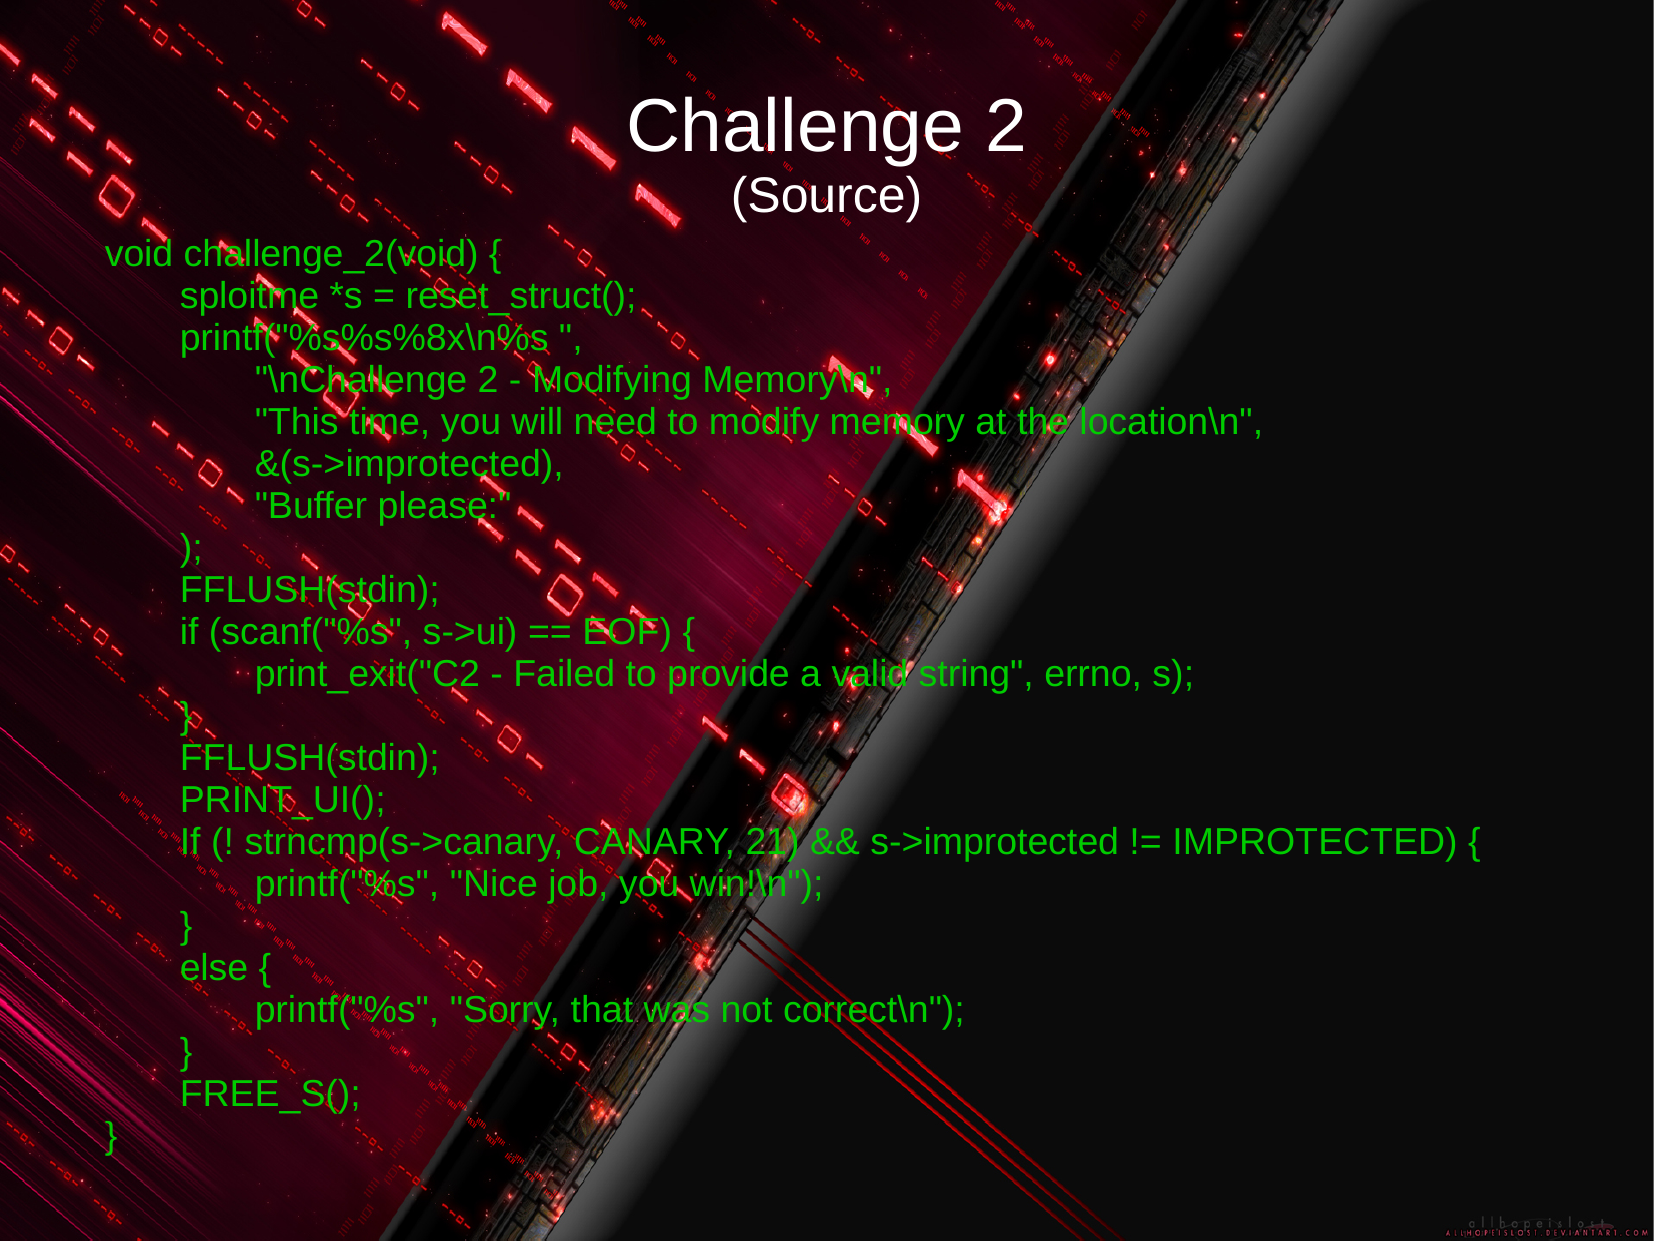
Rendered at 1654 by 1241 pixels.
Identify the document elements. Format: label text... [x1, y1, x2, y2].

picture [0, 0, 1654, 1241]
text_box void challenge_2(void) { sploitme *s = reset_struct(); printf("%s%s%8x\n%s ", "\nChallenge 2 - Modifying Memory\n", "This time, you will need to modify memory at the location\n", &(s->improtected), "Buffer please:" ); FFLUSH(stdin); if (scanf("%s", s->ui) == EOF) { print_exit("C2 - Failed to provide a valid string", errno, s); } FFLUSH(stdin); PRINT_UI(); If (! strncmp(s->canary, CANARY, 21) && s->improtected != IMPROTECTED) { printf("%s", "Nice job, you win!\n"); } else { printf("%s", "Sorry, that was not correct\n"); } FREE_S(); } [89, 224, 1500, 1206]
title Challenge 2 (Source) [82, 49, 1571, 257]
